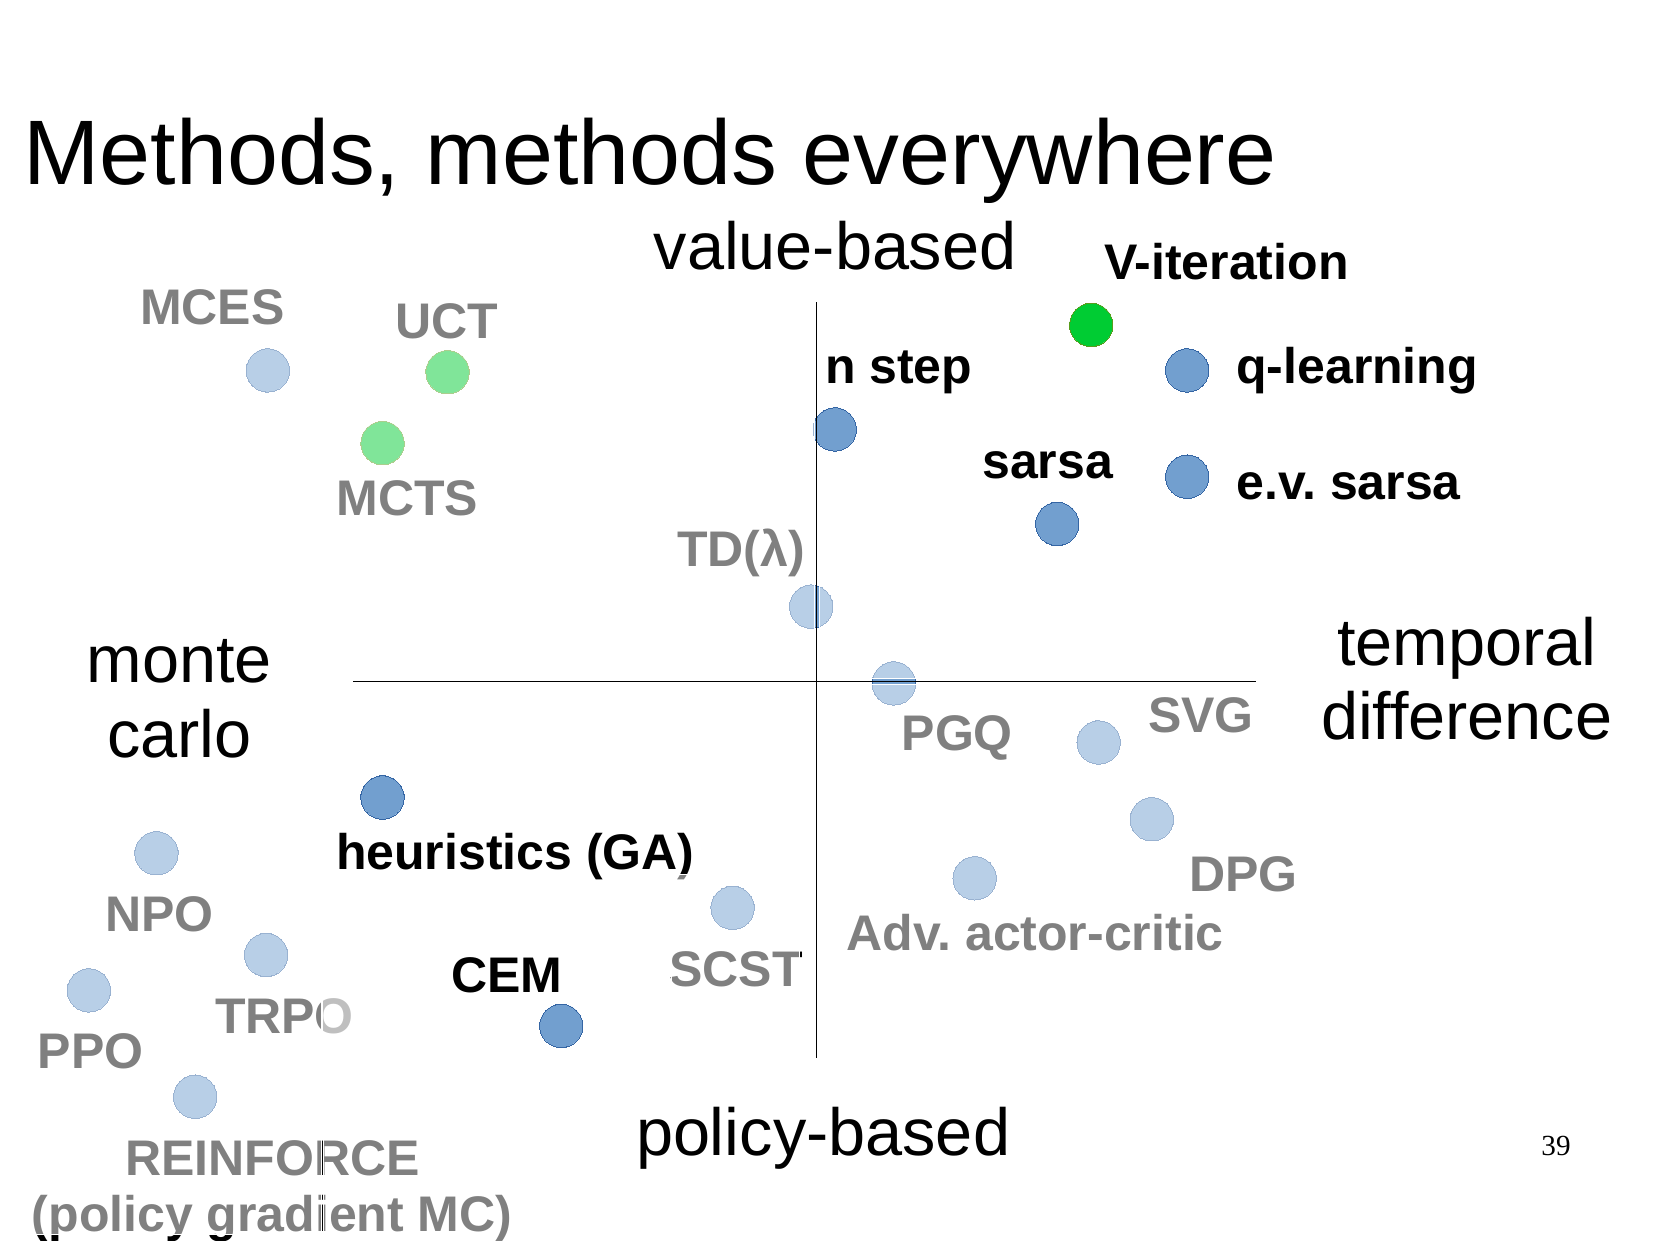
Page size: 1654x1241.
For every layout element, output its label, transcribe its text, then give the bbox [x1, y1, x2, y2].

text_box heuristics (GA) [322, 817, 710, 889]
text_box SVG [1133, 679, 1269, 684]
text_box monte carlo [72, 614, 288, 780]
text_box CEM [436, 939, 578, 1011]
text_box q-learning [1221, 331, 1494, 403]
text_box [817, 553, 1151, 681]
text_box V-iteration [1089, 226, 1364, 298]
text_box [671, 874, 800, 1002]
text_box temporal difference [1306, 597, 1629, 762]
text_box [1165, 348, 1209, 393]
text_box TD(λ) [817, 514, 821, 586]
text_box n step [817, 331, 988, 403]
text_box [360, 775, 405, 817]
text_box [1165, 454, 1209, 499]
text_box e.v. sarsa [1221, 446, 1476, 518]
text_box REINFORCE (policy gradient MC) [17, 1122, 323, 1241]
text_box [10, 812, 388, 1235]
text_box value-based [639, 201, 1034, 291]
text_box policy-based [627, 1087, 1027, 1177]
text_box [121, 272, 816, 635]
text_box SCST [654, 933, 816, 1005]
text_box [323, 1060, 627, 1241]
text_box [1069, 303, 1113, 347]
text_box [817, 407, 857, 452]
text_box sarsa [967, 425, 1128, 497]
text_box [819, 682, 1313, 1032]
text_box [1035, 502, 1079, 546]
text_box [539, 1011, 583, 1048]
title Methods, methods everywhere [23, 49, 1512, 257]
